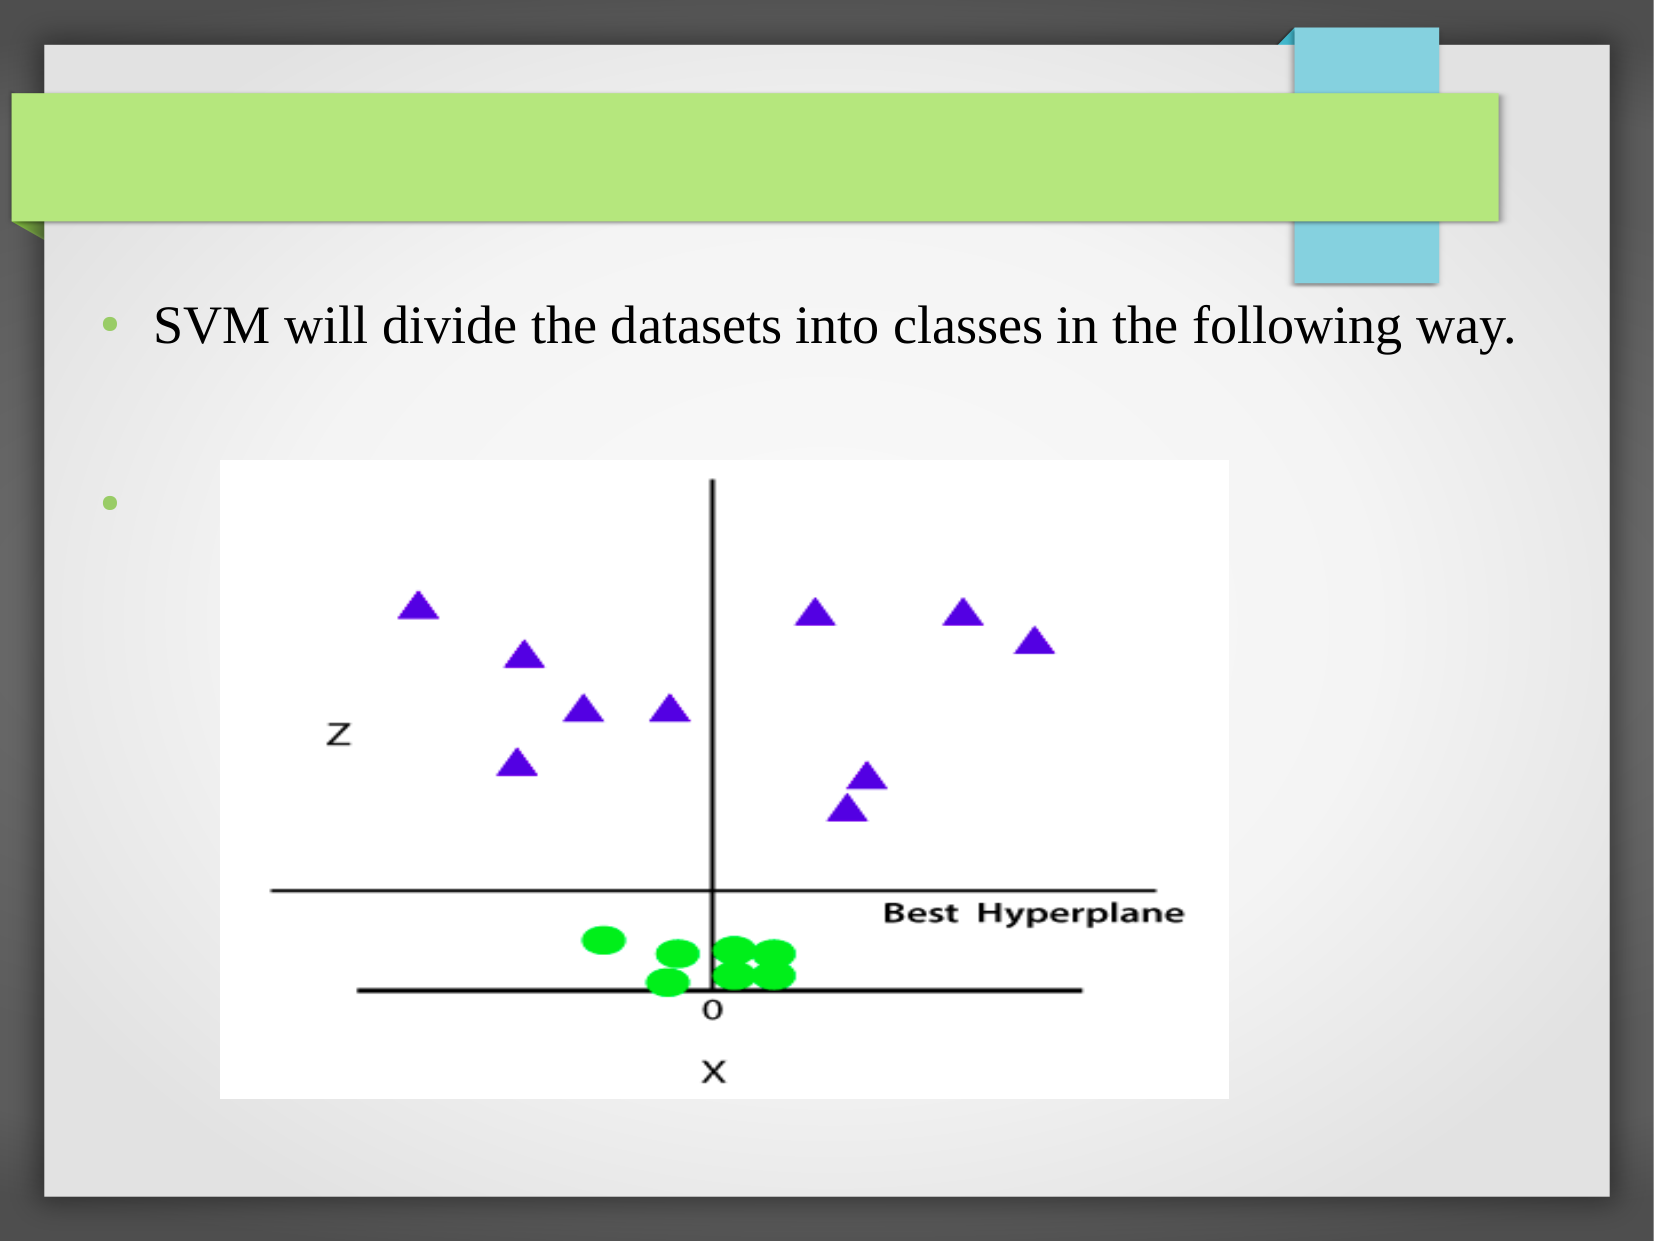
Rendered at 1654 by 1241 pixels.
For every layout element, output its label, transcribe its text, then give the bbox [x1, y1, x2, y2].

picture [0, 0, 1654, 1241]
list SVM will divide the datasets into classes in the following way. [82, 295, 1571, 1015]
